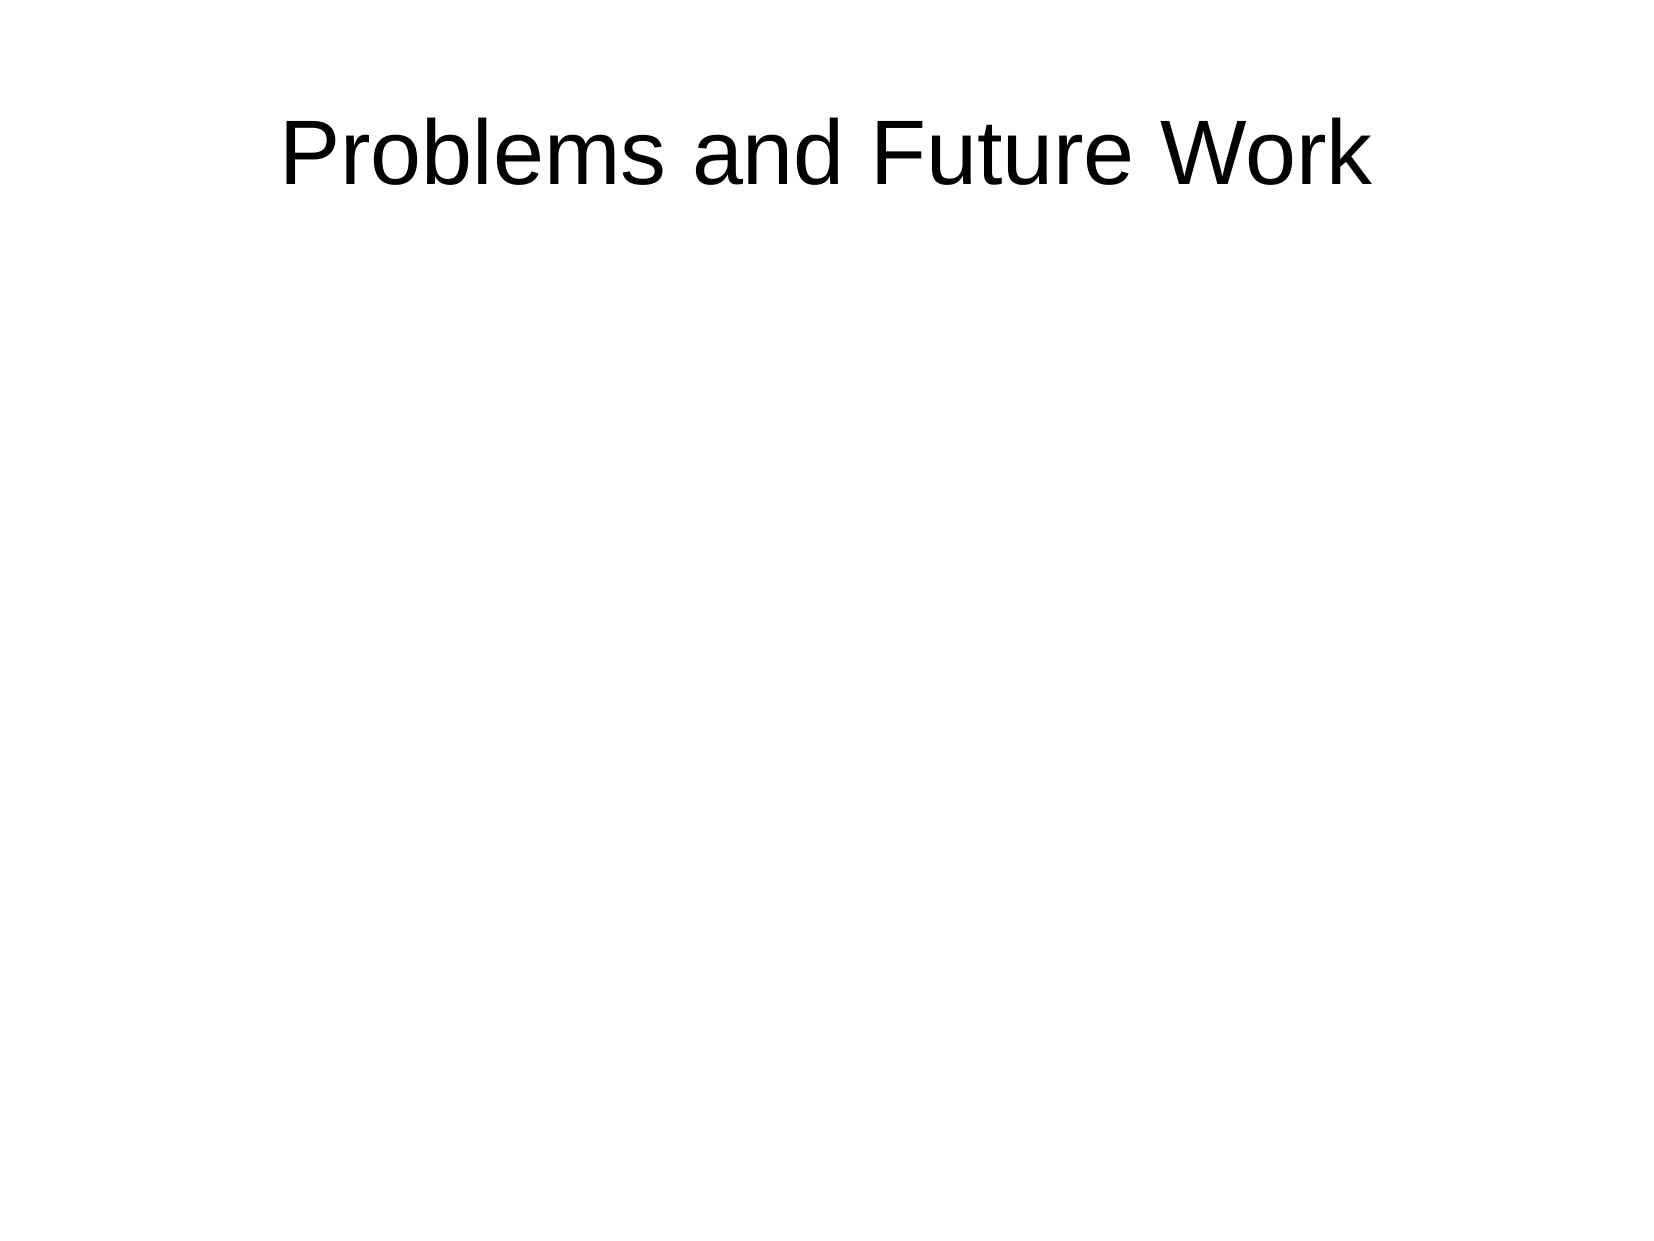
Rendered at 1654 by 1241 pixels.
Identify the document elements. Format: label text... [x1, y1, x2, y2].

title Problems and Future Work [82, 49, 1571, 257]
